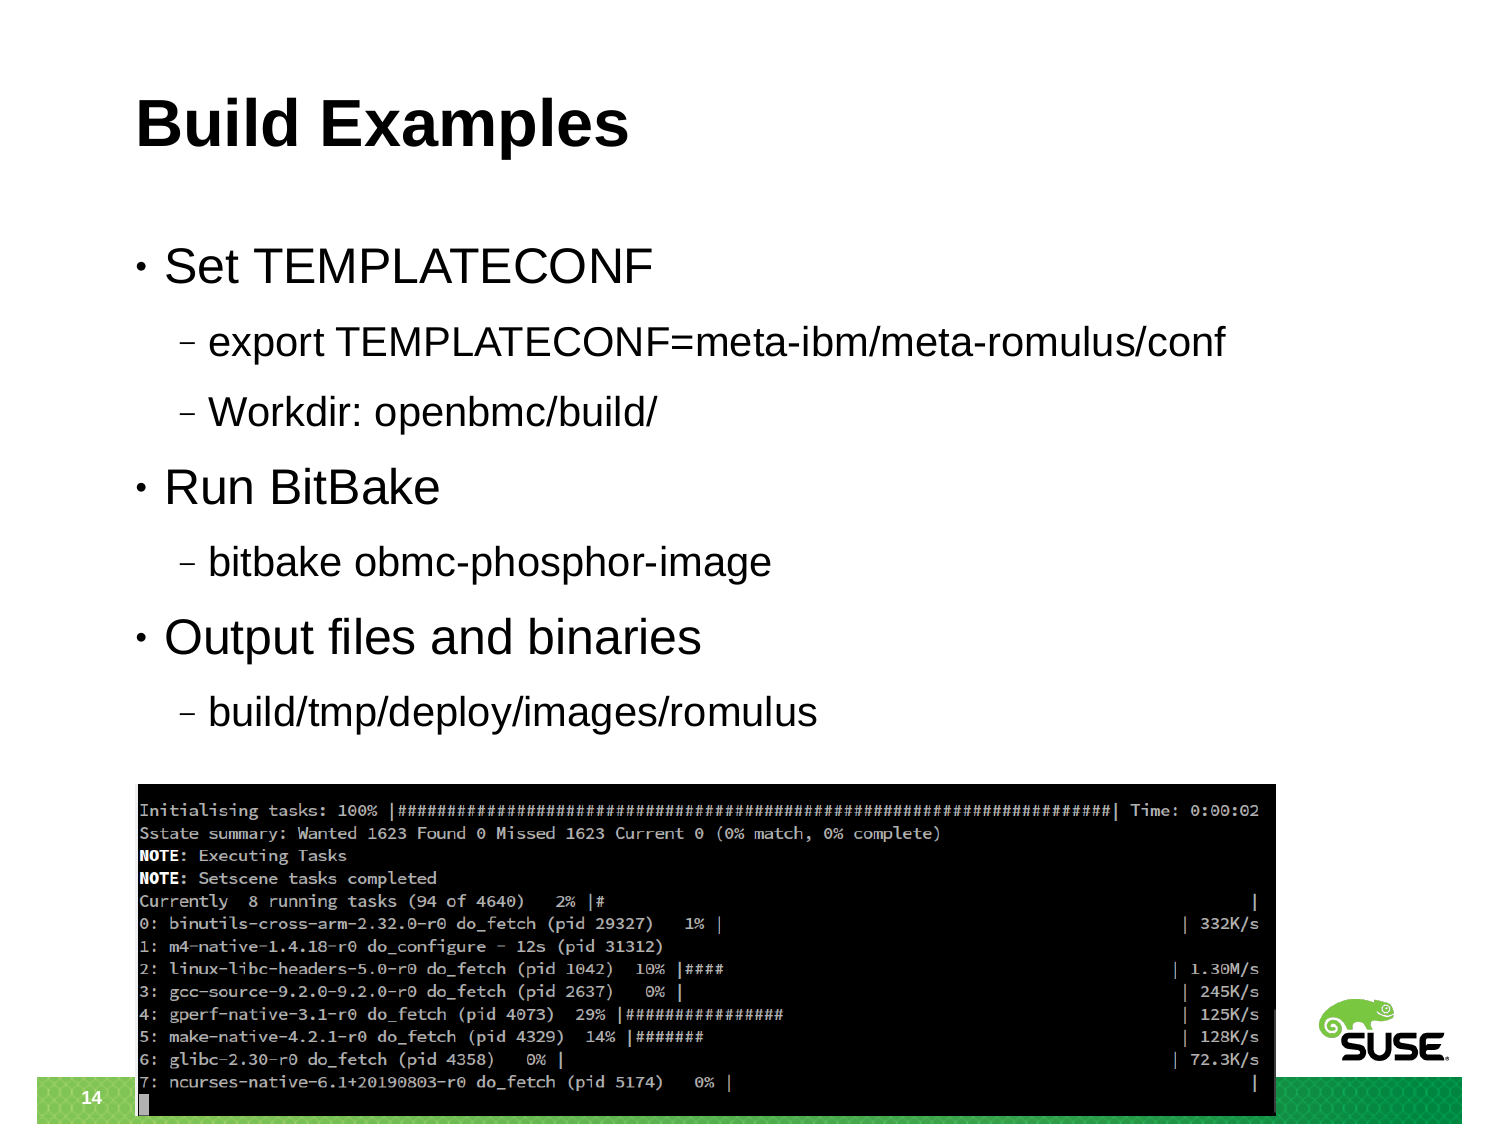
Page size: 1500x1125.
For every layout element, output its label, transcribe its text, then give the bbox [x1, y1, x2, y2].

picture [1319, 999, 1449, 1061]
picture [37, 784, 1462, 1124]
title Build Examples [135, 41, 1372, 204]
list Set TEMPLATECONF export TEMPLATECONF=meta-ibm/meta-romulus/conf Workdir: openbmc/build/ Run BitBake bitbake obmc-phosphor-image Output files and binaries build/tmp/deploy/images/romulus [135, 238, 1372, 982]
